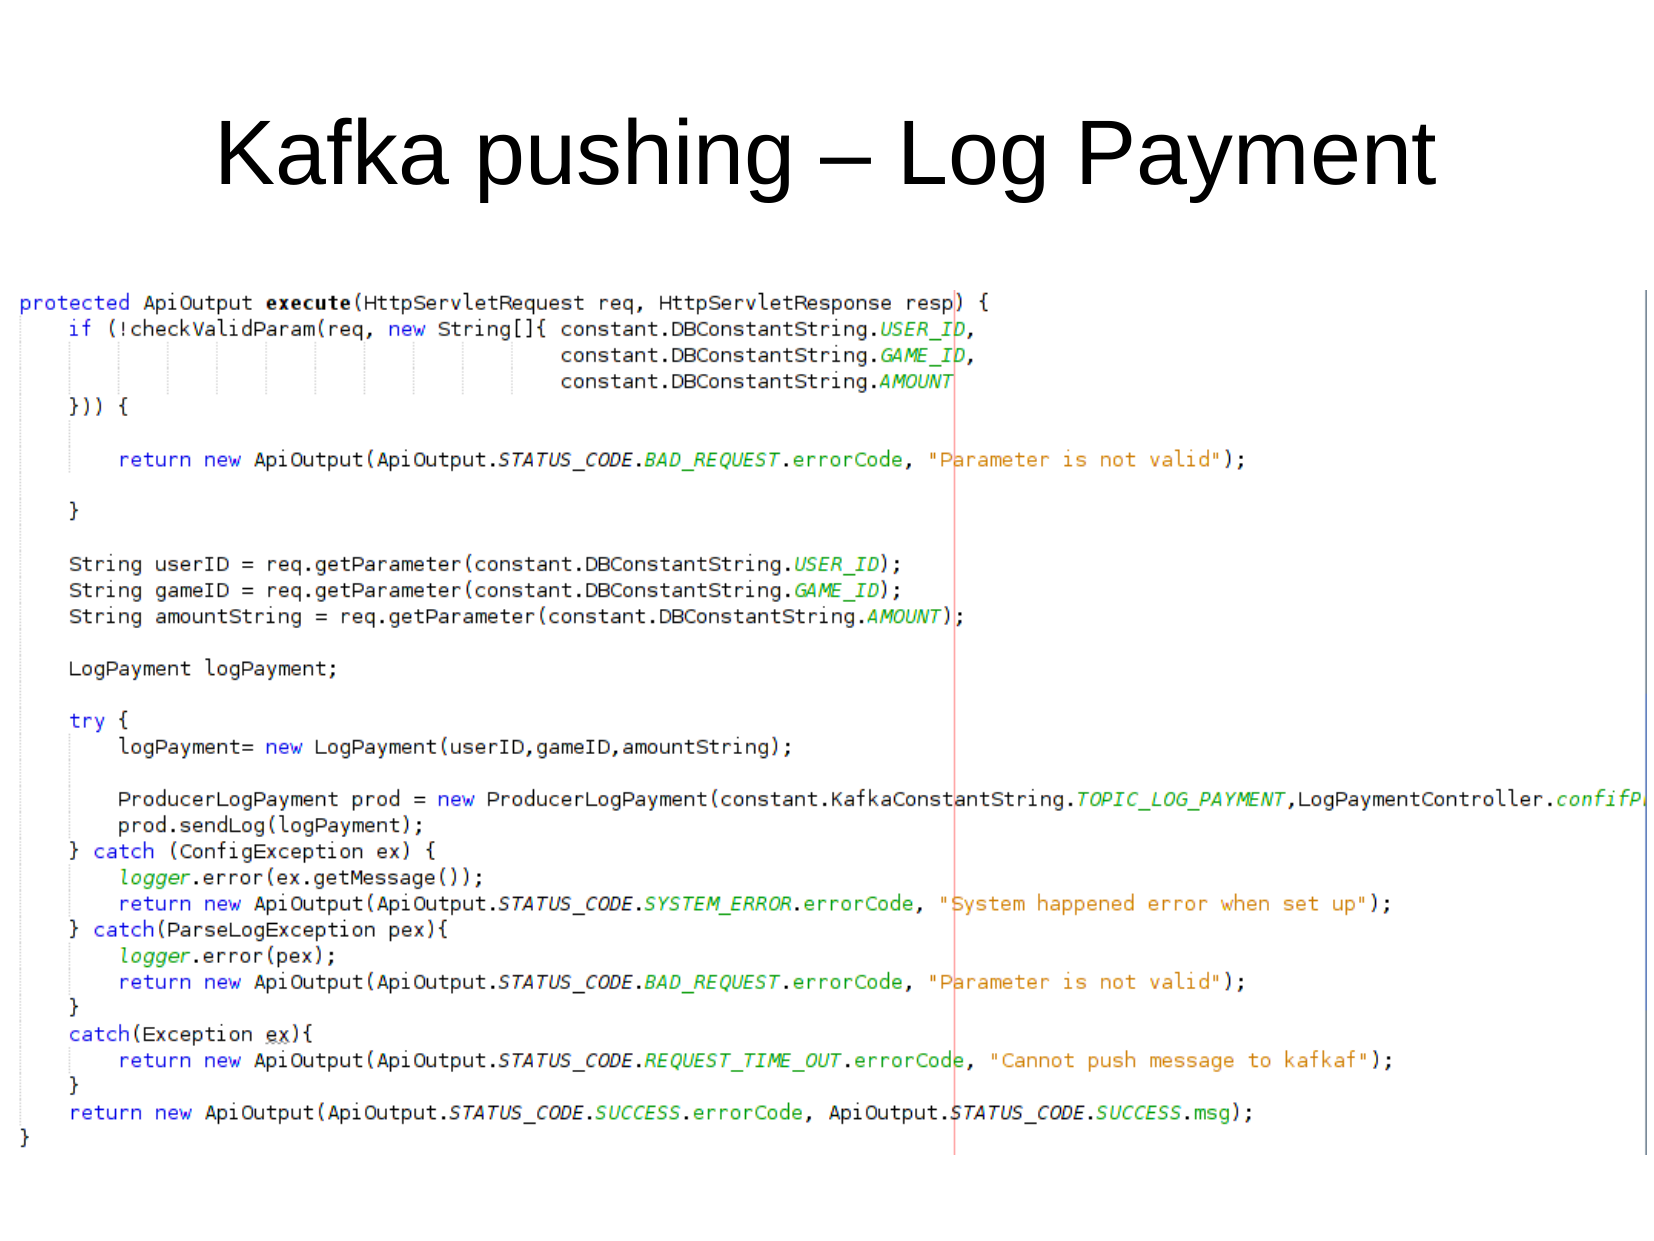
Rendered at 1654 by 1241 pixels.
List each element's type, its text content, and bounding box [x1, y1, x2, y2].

title Kafka pushing – Log Payment [82, 49, 1571, 257]
picture [9, 290, 1647, 1156]
